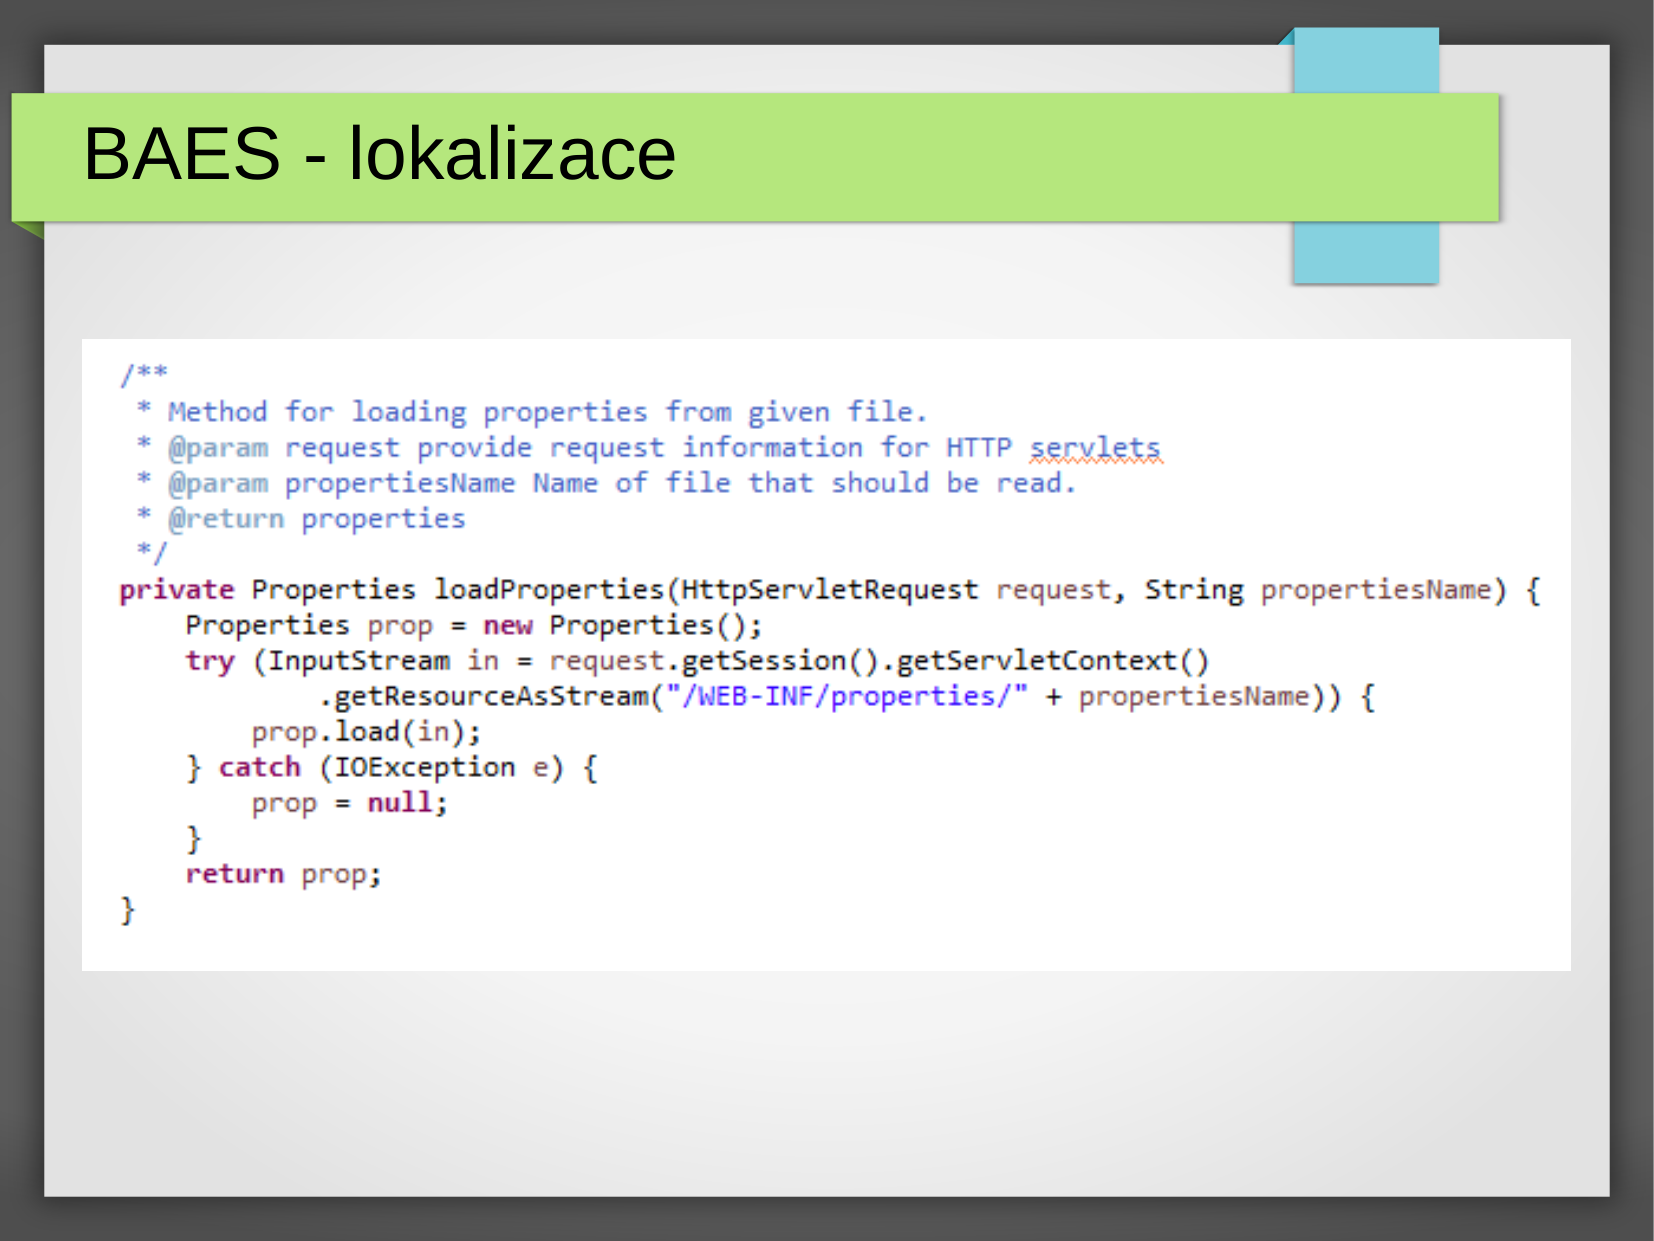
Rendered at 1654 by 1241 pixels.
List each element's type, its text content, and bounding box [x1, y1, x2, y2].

title BAES - lokalizace [82, 94, 1264, 213]
picture [0, 0, 1654, 1241]
